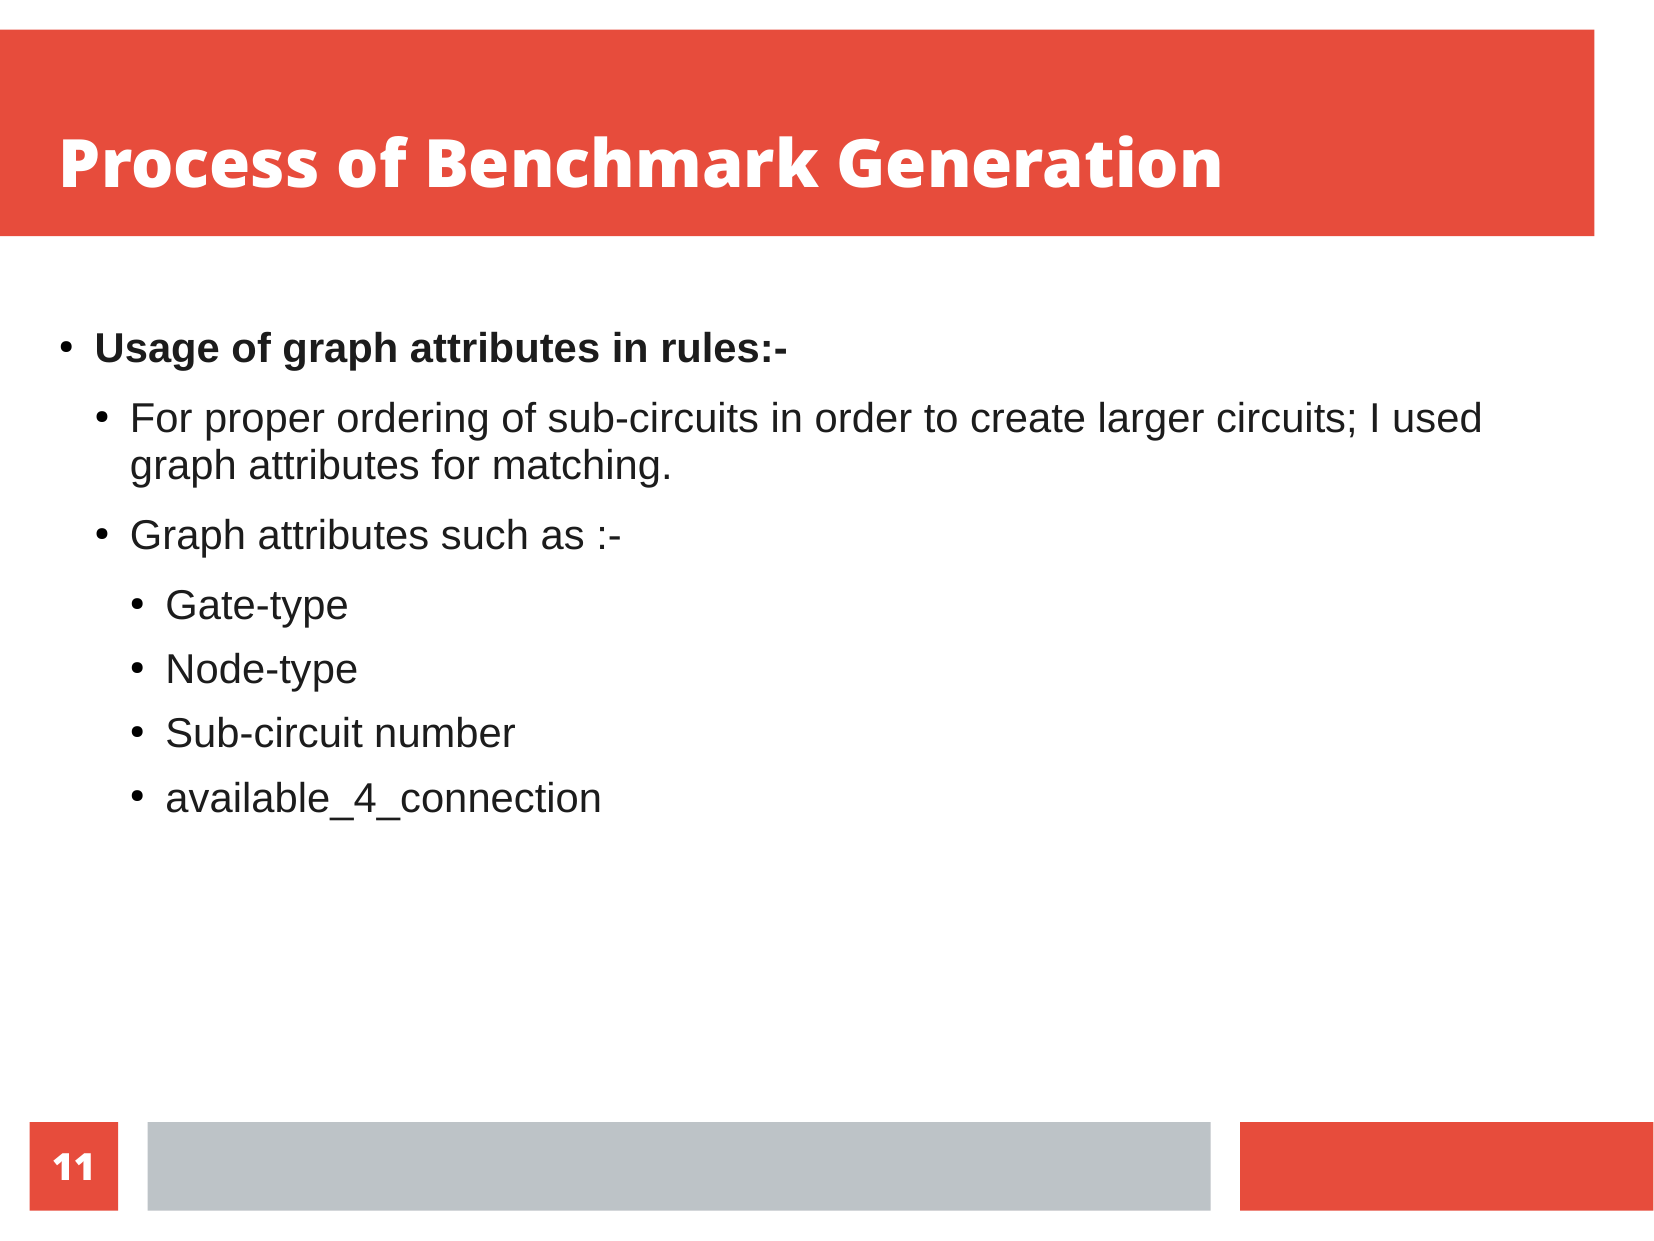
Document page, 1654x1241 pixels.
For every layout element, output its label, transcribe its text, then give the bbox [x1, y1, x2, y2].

list Usage of graph attributes in rules:- For proper ordering of sub-circuits in order to create larger circuits; I used graph attributes for matching. Graph attributes such as :- Gate-type Node-type Sub-circuit number available_4_connection [59, 324, 1565, 1093]
title Process of Benchmark Generation [59, 59, 1595, 207]
